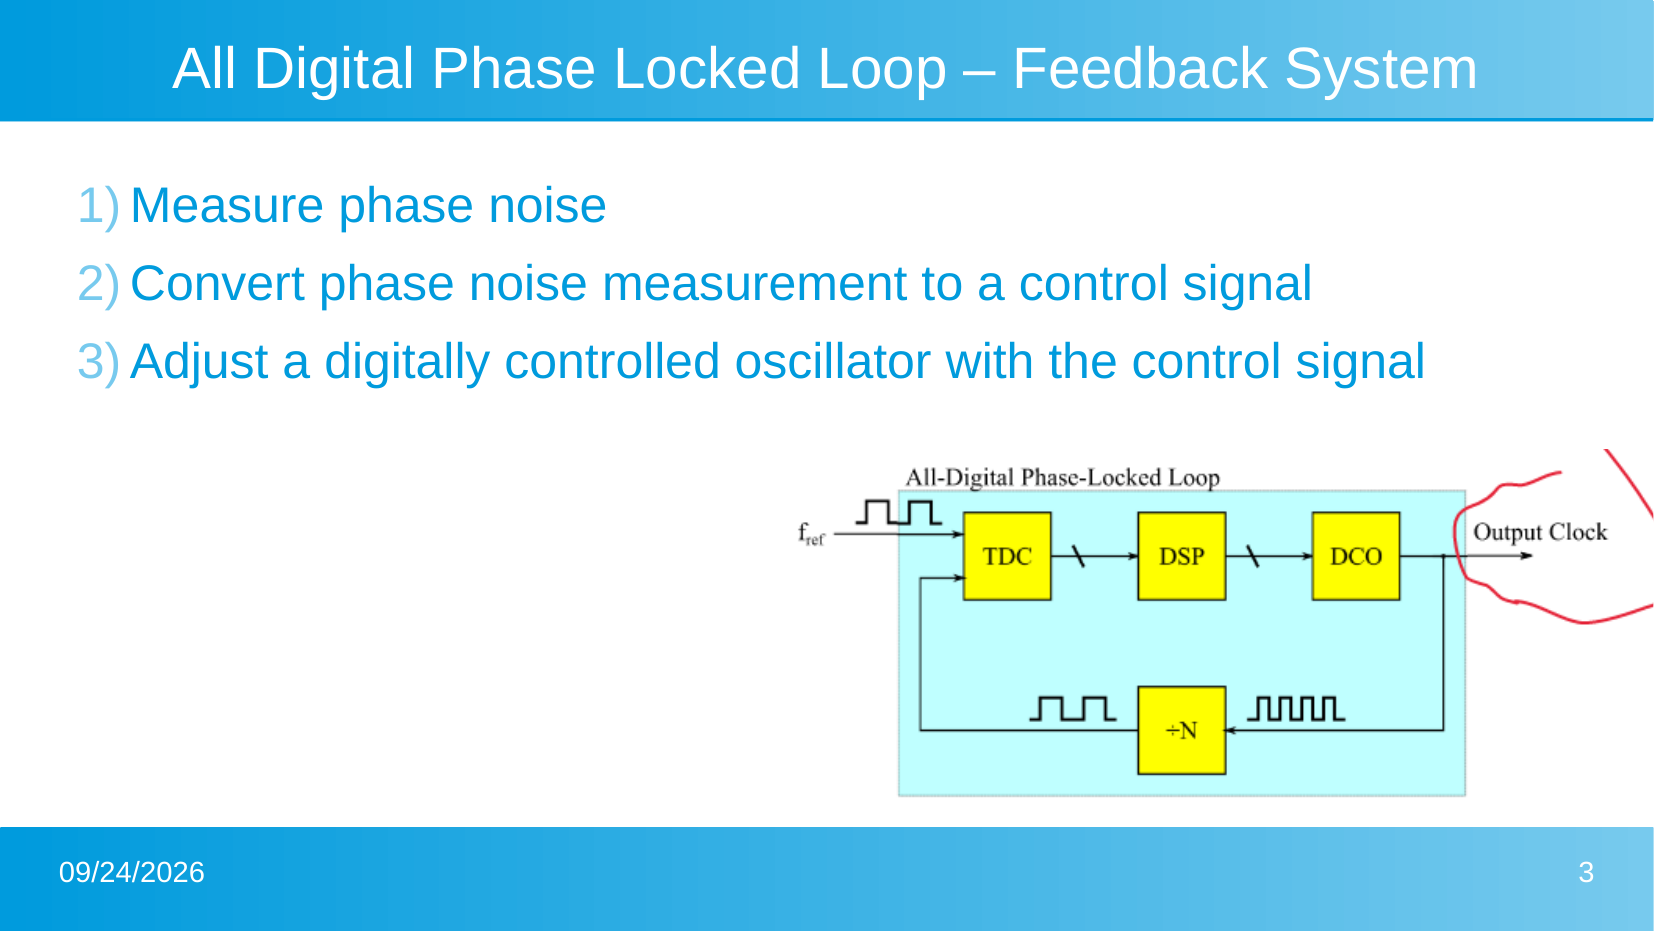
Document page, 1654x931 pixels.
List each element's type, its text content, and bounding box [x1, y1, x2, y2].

title All Digital Phase Locked Loop – Feedback System [59, 29, 1595, 108]
picture [750, 449, 1654, 813]
list Measure phase noise Convert phase noise measurement to a control signal Adjust a digitally controlled oscillator with the control signal [59, 177, 1595, 768]
